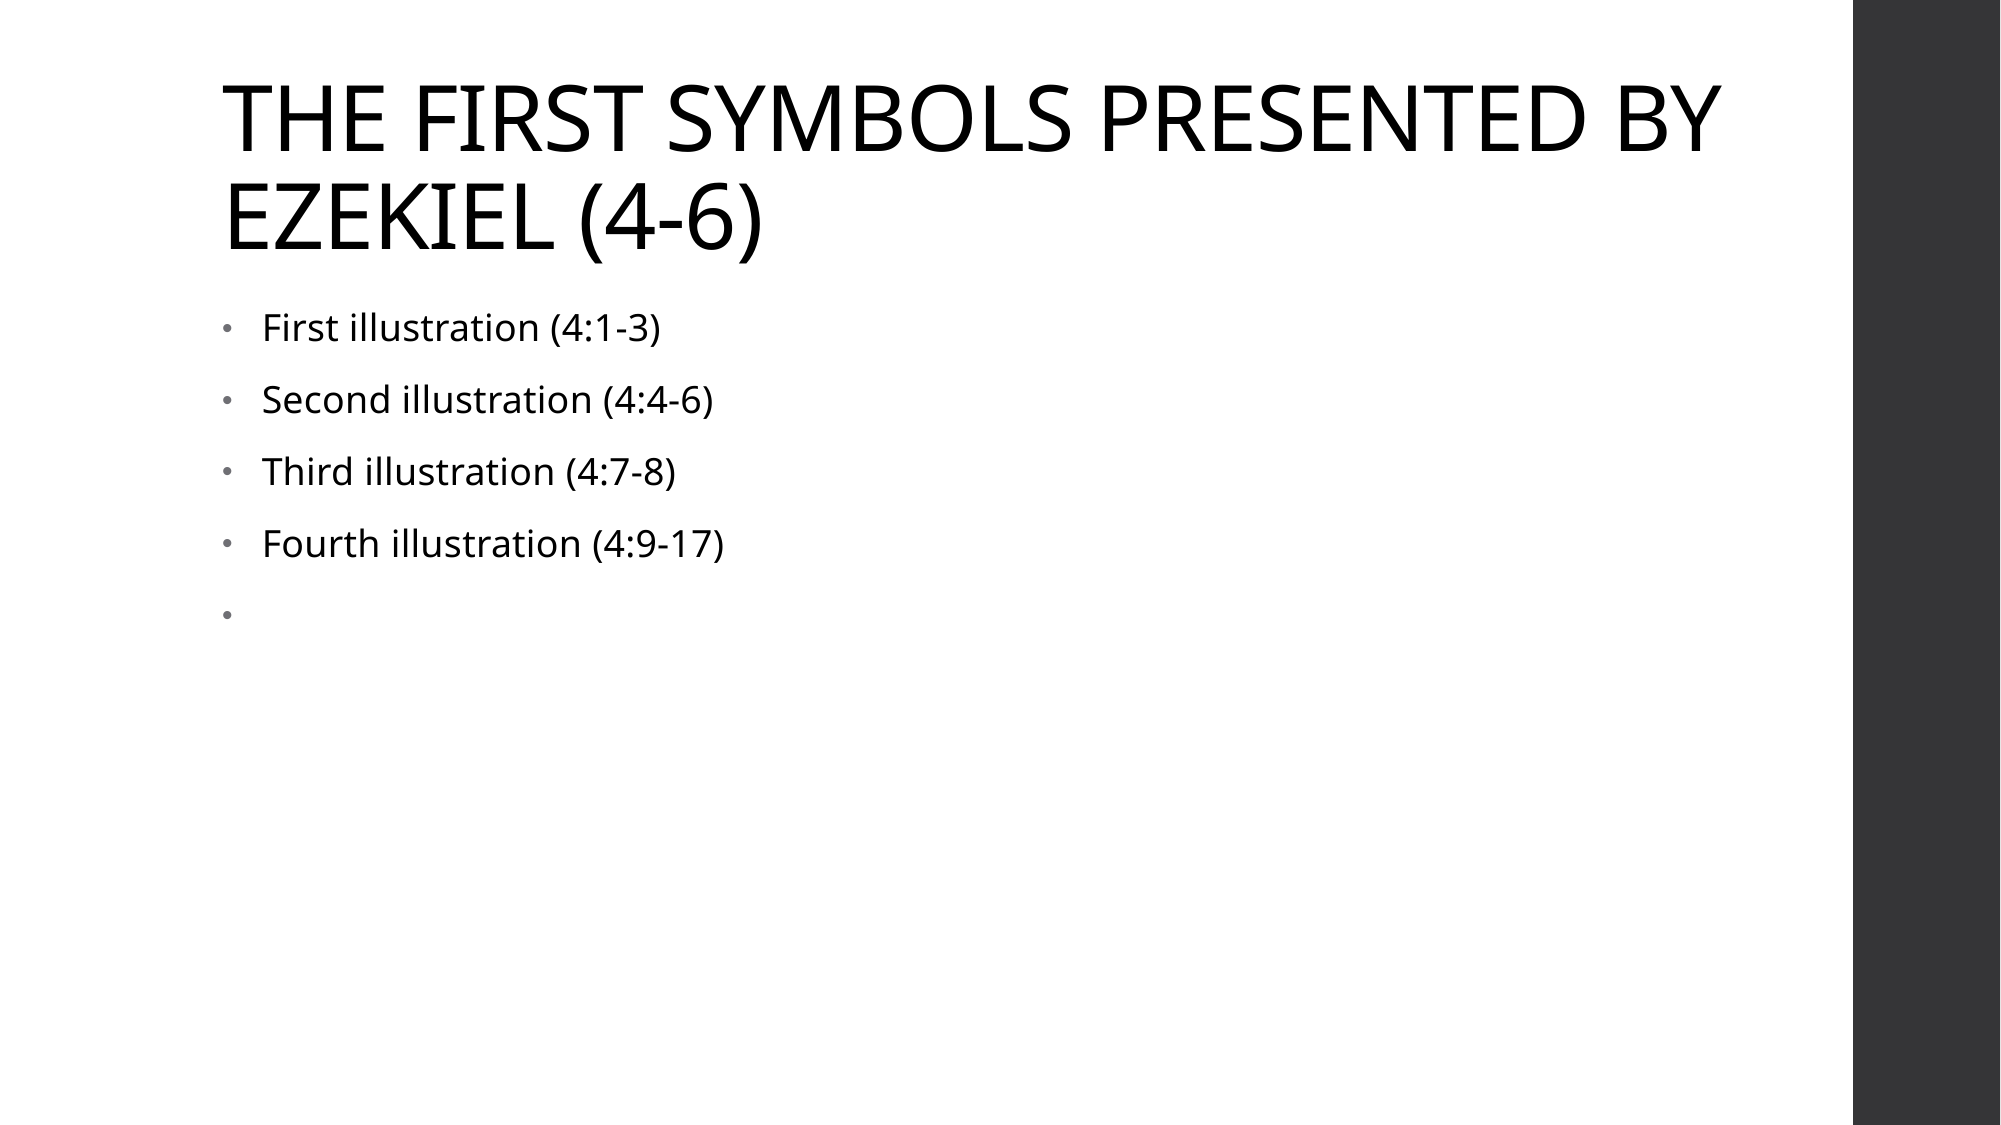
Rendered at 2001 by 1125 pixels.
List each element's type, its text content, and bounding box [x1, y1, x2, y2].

list First illustration (4:1-3) Second illustration (4:4-6) Third illustration (4:7-8) Fourth illustration (4:9-17) [206, 299, 1617, 1014]
title THE FIRST SYMBOLS PRESENTED BY EZEKIEL (4-6) [206, 60, 1797, 278]
